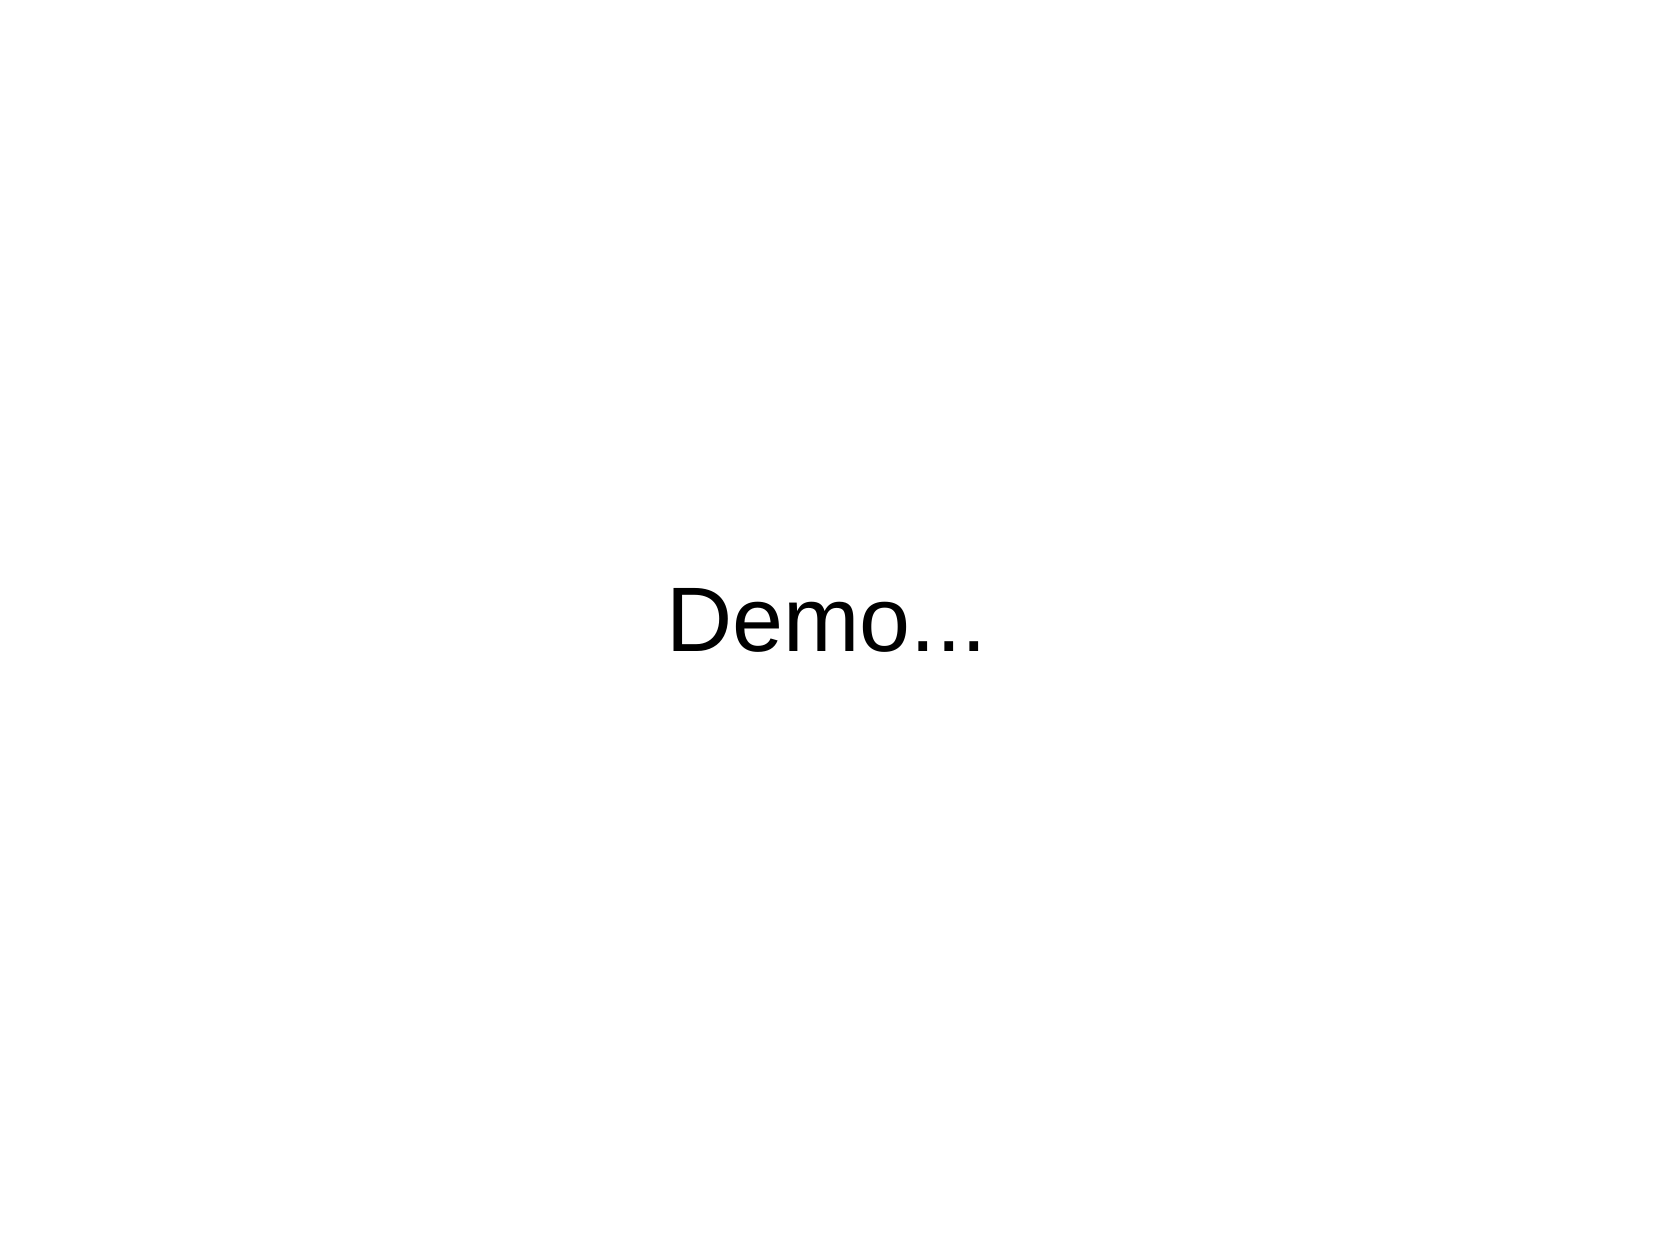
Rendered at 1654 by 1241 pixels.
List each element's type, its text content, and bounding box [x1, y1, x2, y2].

title Demo... [82, 516, 1571, 724]
